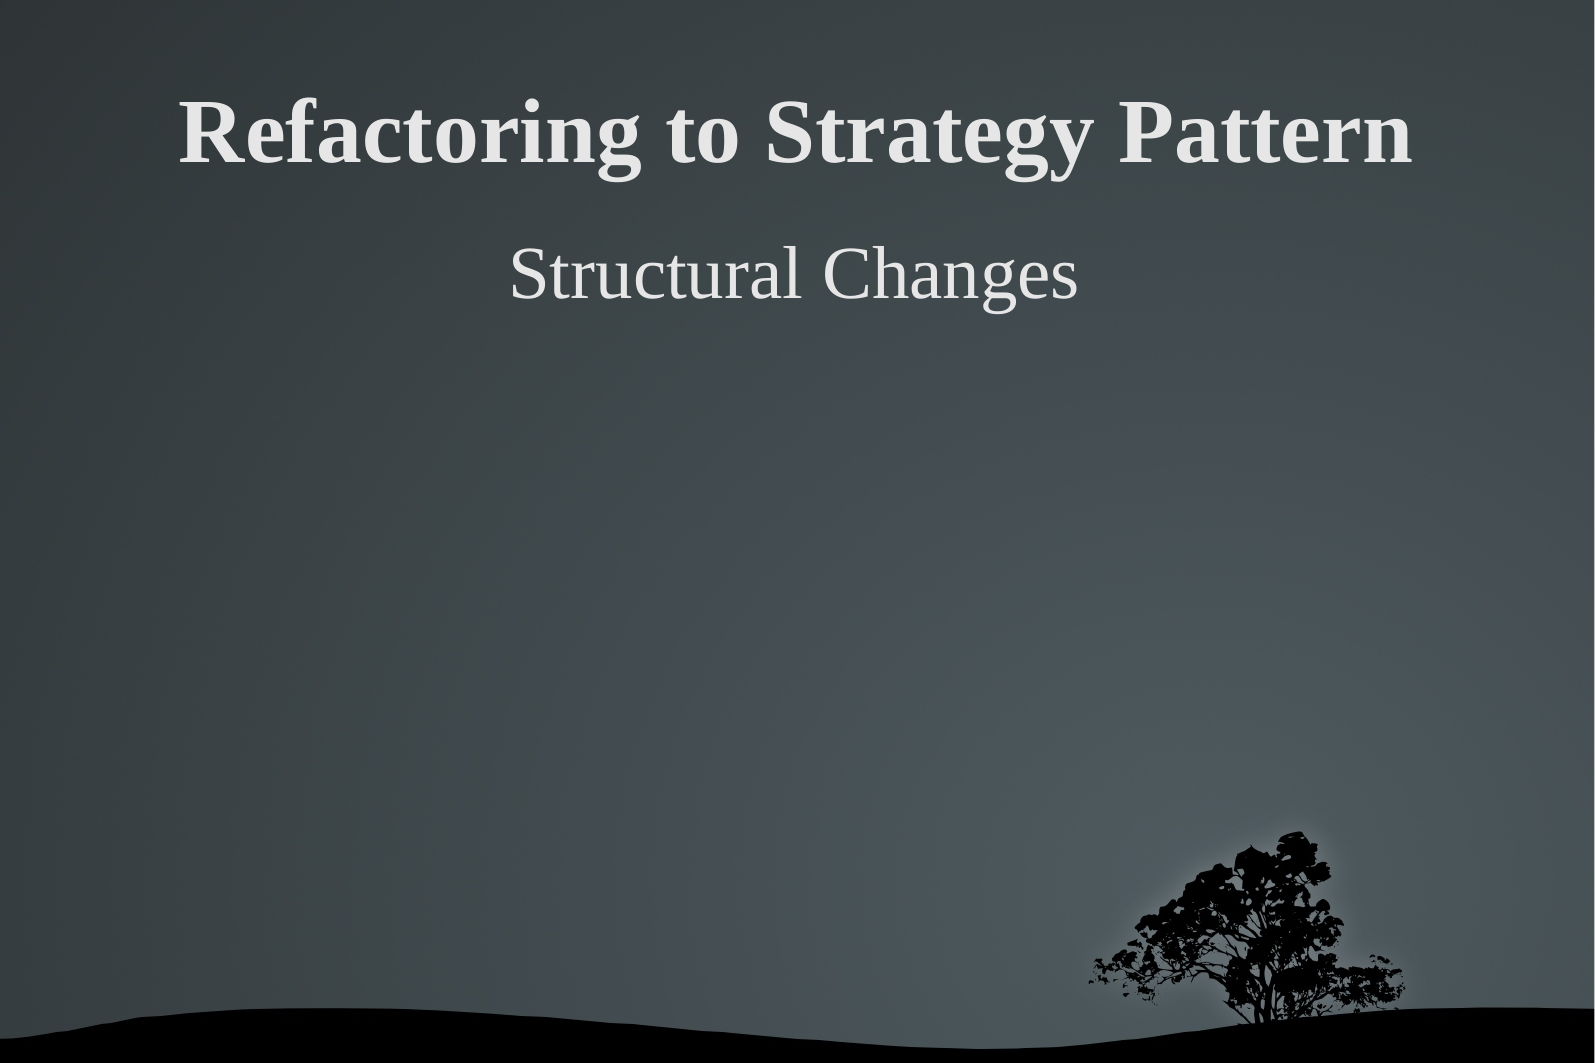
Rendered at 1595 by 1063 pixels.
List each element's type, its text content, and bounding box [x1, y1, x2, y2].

title Structural Changes [76, 221, 1512, 325]
title Refactoring to Strategy Pattern [79, 49, 1515, 213]
picture [0, 0, 1595, 1063]
